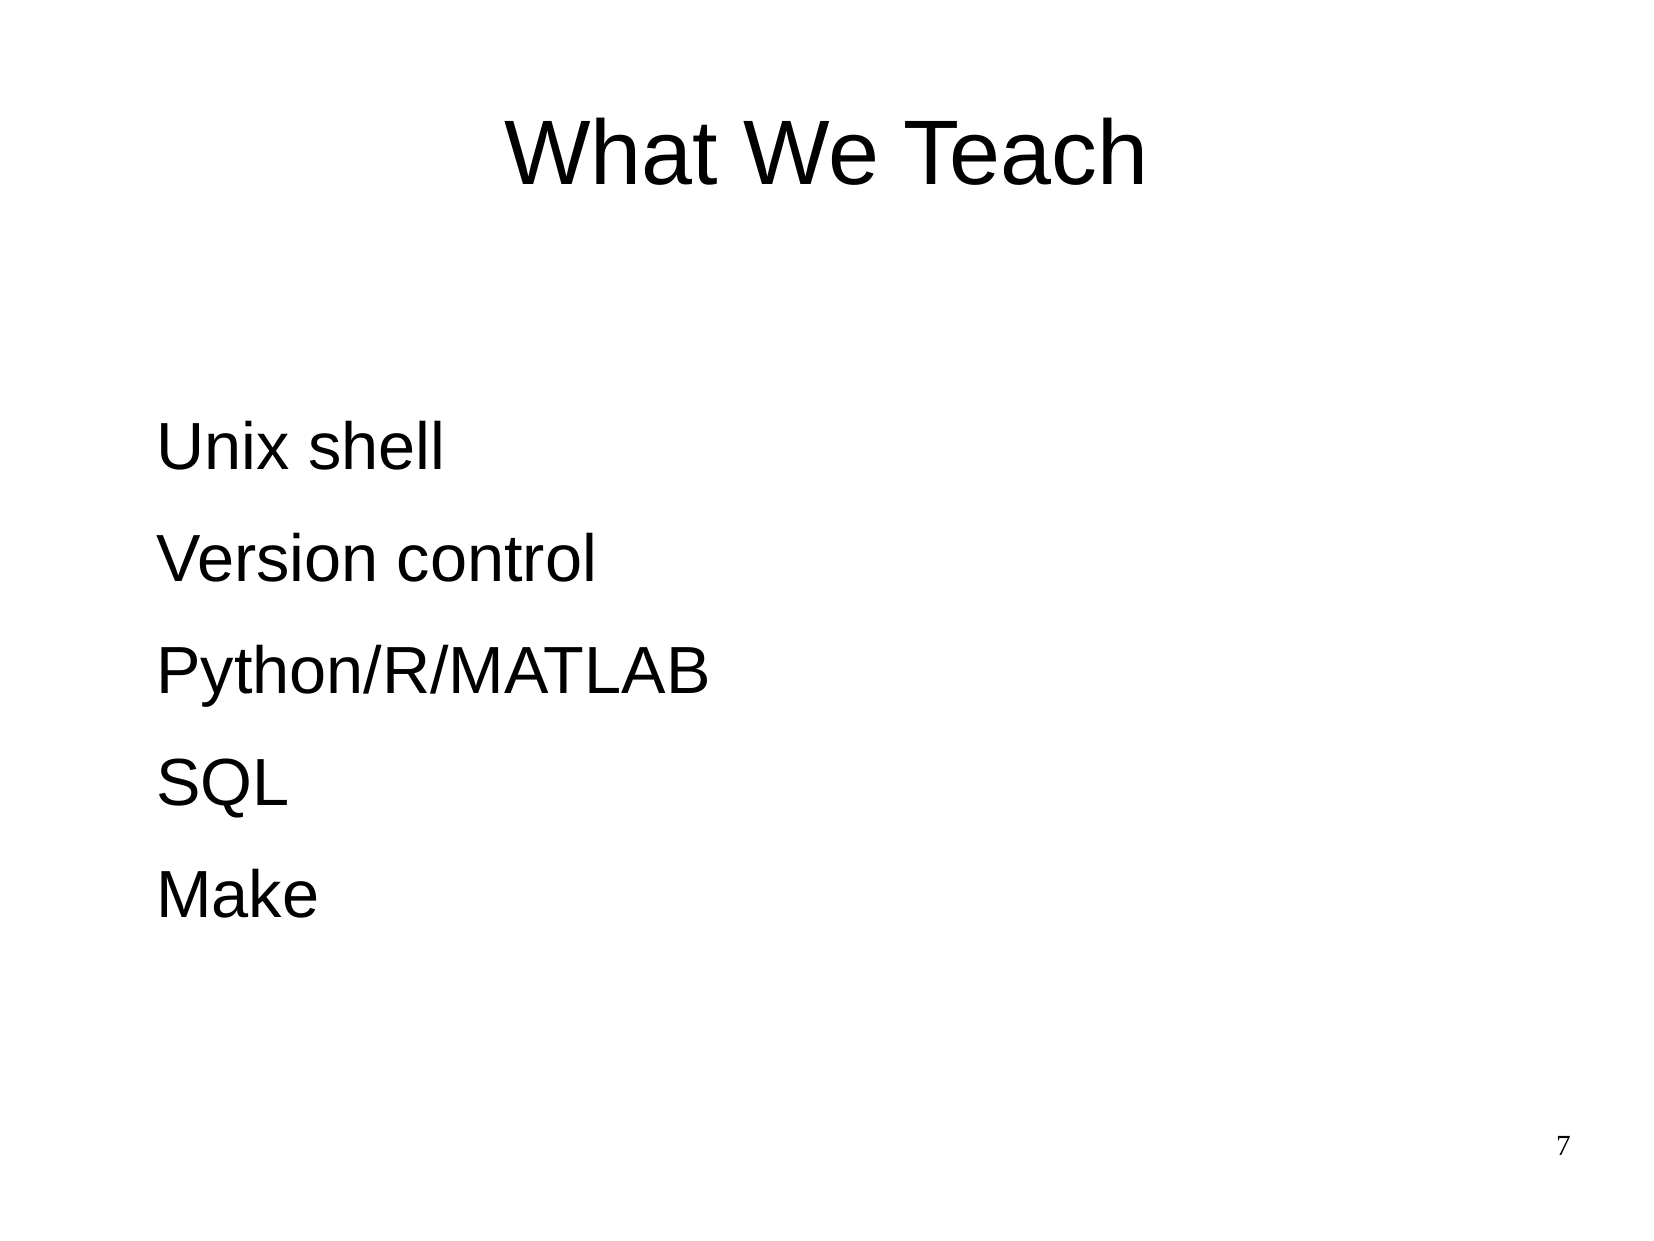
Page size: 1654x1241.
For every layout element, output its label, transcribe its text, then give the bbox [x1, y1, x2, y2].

table_cell Version control [143, 514, 729, 626]
table_cell [730, 739, 853, 850]
title What We Teach [82, 49, 1571, 257]
table_cell [854, 627, 1559, 738]
table_cell [730, 514, 853, 626]
table_header [730, 402, 853, 513]
table_cell [730, 627, 853, 738]
table_cell [854, 739, 1559, 850]
table_cell Make [143, 851, 729, 962]
table_cell [854, 514, 1559, 626]
table_header Unix shell [143, 402, 729, 513]
table_cell [730, 851, 853, 962]
table_cell Python/R/MATLAB [143, 627, 729, 738]
table_header [854, 402, 1559, 513]
table_cell SQL [143, 739, 729, 850]
table_cell [854, 851, 1559, 962]
